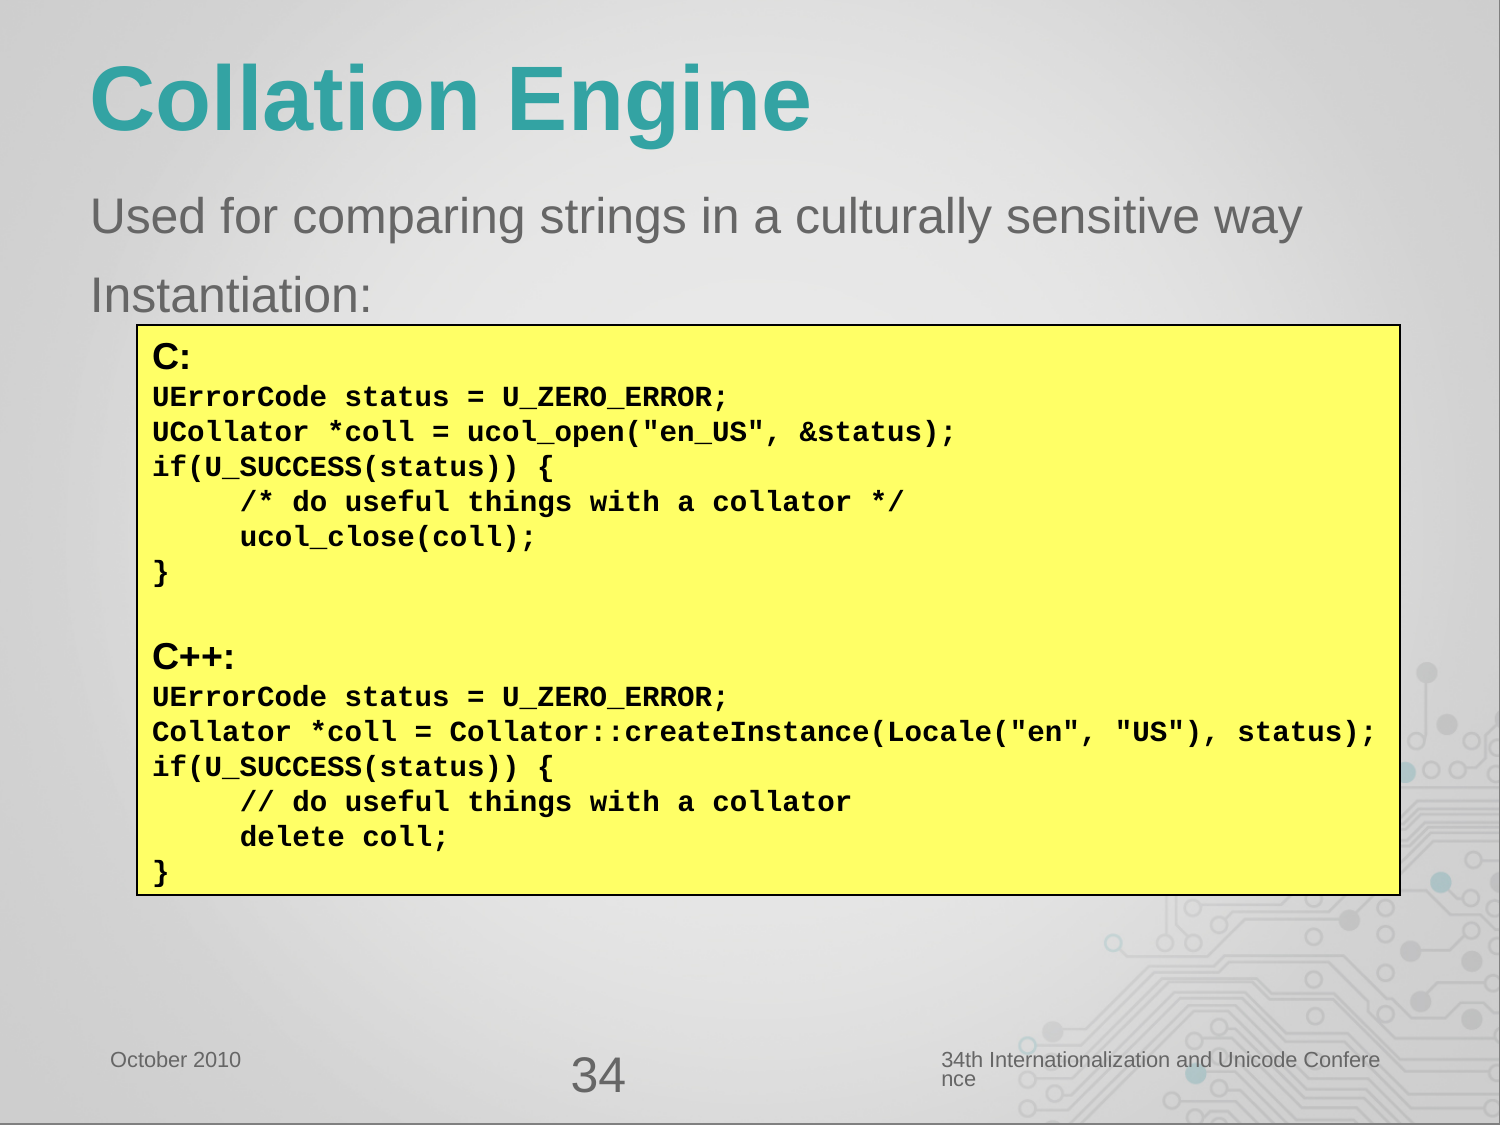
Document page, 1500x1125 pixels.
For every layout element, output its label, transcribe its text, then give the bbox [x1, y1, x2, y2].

picture [0, 0, 1499, 1123]
title Collation Engine [75, 31, 1426, 157]
list Used for comparing strings in a culturally sensitive way Instantiation: [75, 187, 1426, 338]
text_box C: UErrorCode status = U_ZERO_ERROR; UCollator *coll = ucol_open("en_US", &status); if(U_SUCCESS(status)) { /* do useful things with a collator */ ucol_close(coll); } C++: UErrorCode status = U_ZERO_ERROR; Collator *coll = Collator::createInstance(Locale("en", "US"), status); if(U_SUCCESS(status)) { // do useful things with a collator delete coll; } [137, 324, 1400, 895]
